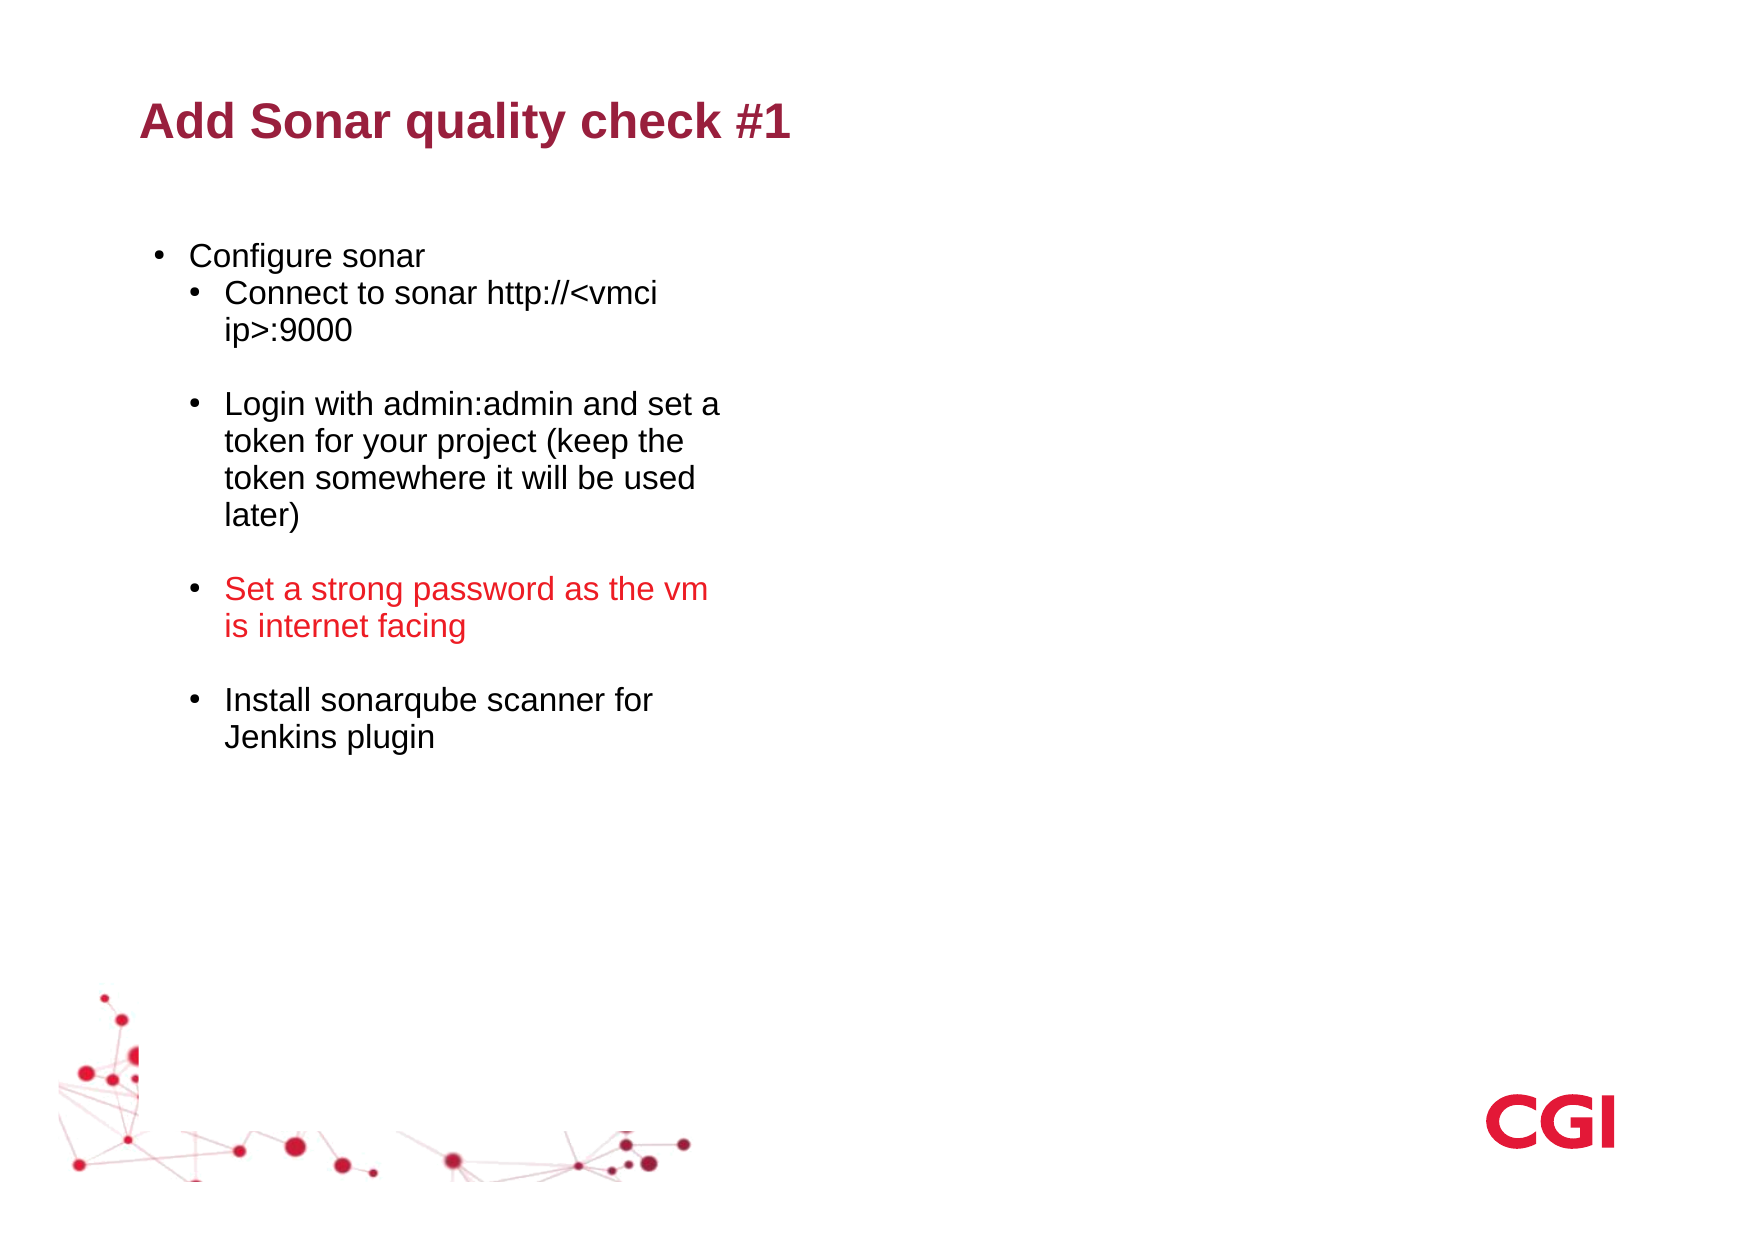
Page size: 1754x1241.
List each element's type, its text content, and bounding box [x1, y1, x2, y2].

text_box Add Sonar quality check #1 [138, 88, 1638, 240]
picture [58, 965, 738, 1182]
text_box Configure sonar Connect to sonar http://<vmci ip>:9000 Login with admin:admin and set a token for your project (keep the token somewhere it will be used later) Set a strong password as the vm is internet facing Install sonarqube scanner for Jenkins plugin [138, 229, 756, 1132]
